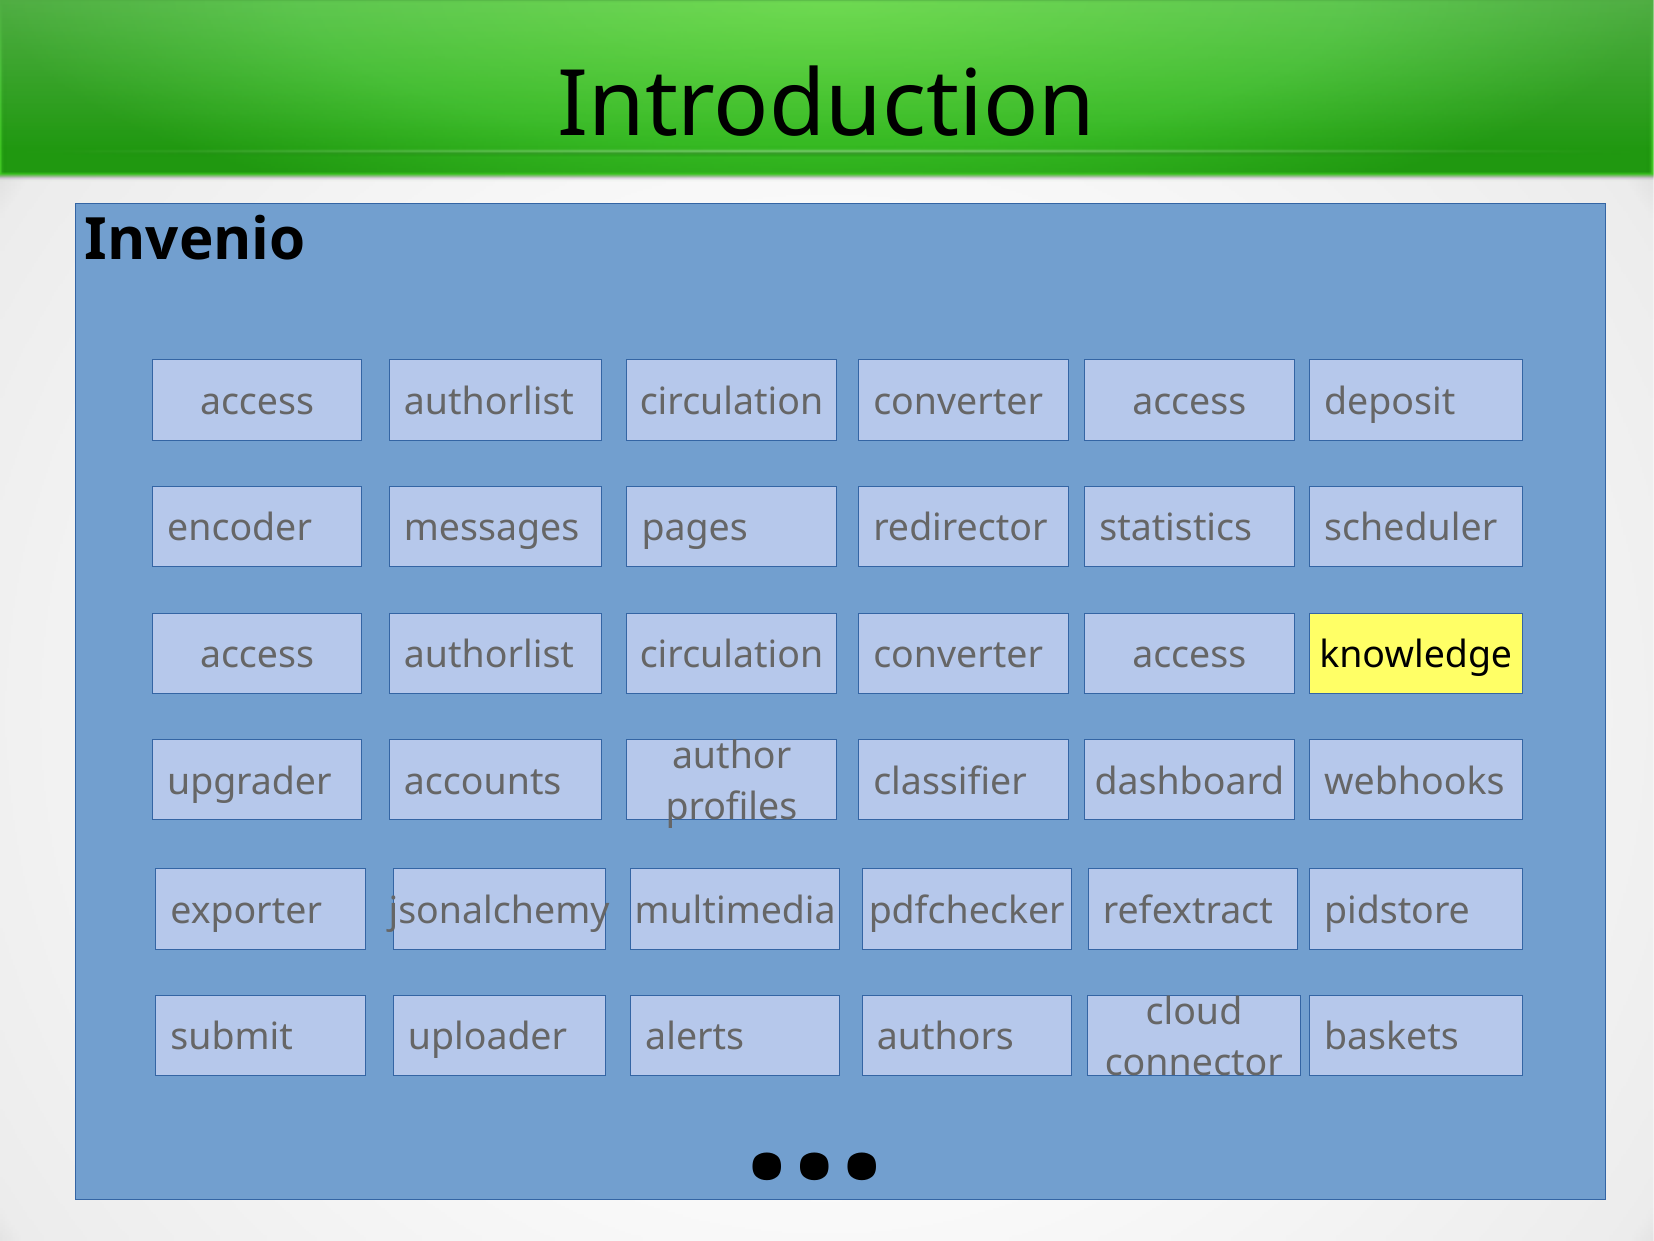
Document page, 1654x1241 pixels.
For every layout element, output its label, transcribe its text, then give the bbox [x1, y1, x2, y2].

text_box converter [858, 613, 1069, 694]
text_box access [1084, 613, 1295, 694]
text_box classifier [858, 739, 1069, 820]
text_box jsonalchemy [393, 868, 606, 950]
text_box statistics [1084, 486, 1295, 567]
text_box authorlist [389, 613, 602, 694]
text_box cloud connector [1087, 995, 1301, 1076]
text_box scheduler [1309, 486, 1523, 567]
text_box knowledge [1309, 613, 1523, 694]
text_box access [152, 359, 362, 441]
text_box multimedia [630, 868, 840, 950]
text_box webhooks [1309, 739, 1523, 820]
text_box access [1084, 359, 1295, 441]
text_box baskets [1309, 995, 1523, 1076]
text_box messages [389, 486, 602, 567]
text_box Invenio [70, 189, 332, 285]
text_box circulation [626, 613, 837, 694]
picture [0, 0, 1654, 1241]
text_box alerts [630, 995, 728, 1076]
text_box refextract [1088, 868, 1298, 950]
text_box … [728, 992, 925, 1238]
text_box access [152, 613, 362, 694]
text_box deposit [1309, 359, 1523, 441]
text_box uploader [393, 995, 606, 1076]
text_box circulation [626, 359, 837, 441]
text_box pidstore [1309, 868, 1523, 950]
text_box encoder [152, 486, 362, 567]
text_box submit [155, 995, 366, 1076]
text_box upgrader [152, 739, 362, 820]
text_box dashboard [1084, 739, 1295, 820]
text_box [75, 203, 1606, 1200]
title Introduction [82, 0, 1571, 204]
text_box converter [858, 359, 1069, 441]
text_box redirector [858, 486, 1069, 567]
text_box accounts [389, 739, 602, 820]
text_box author profiles [626, 739, 837, 820]
text_box authors [925, 995, 1072, 1076]
text_box pdfchecker [862, 868, 1072, 950]
text_box exporter [155, 868, 366, 950]
text_box authorlist [389, 359, 602, 441]
text_box pages [626, 486, 837, 567]
